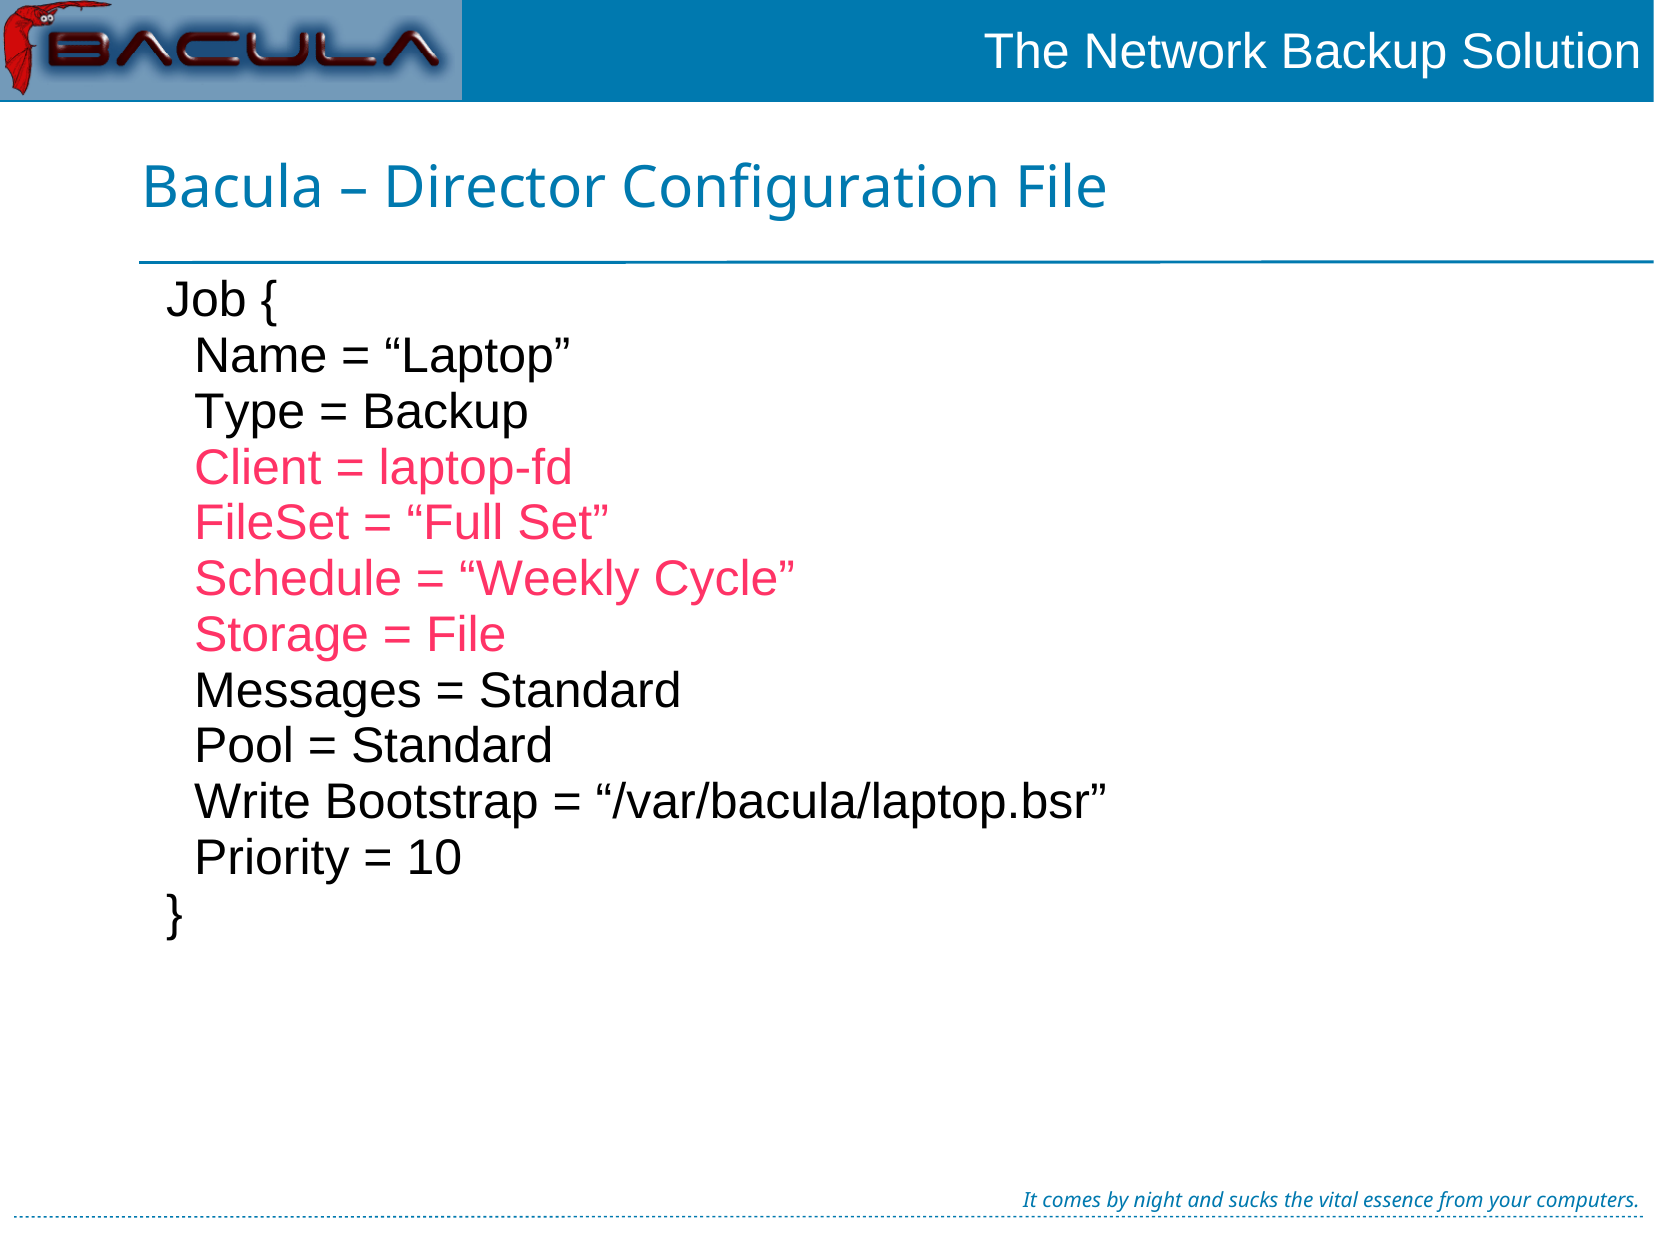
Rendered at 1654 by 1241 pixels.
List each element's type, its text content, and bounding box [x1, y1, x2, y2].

list Job { Name = “Laptop” Type = Backup Client = laptop-fd FileSet = “Full Set” Schedule = “Weekly Cycle” Storage = File Messages = Standard Pool = Standard Write Bootstrap = “/var/bacula/laptop.bsr” Priority = 10 } [107, 271, 1501, 1163]
picture [0, 0, 461, 99]
title Bacula – Director Configuration File [141, 112, 1501, 226]
